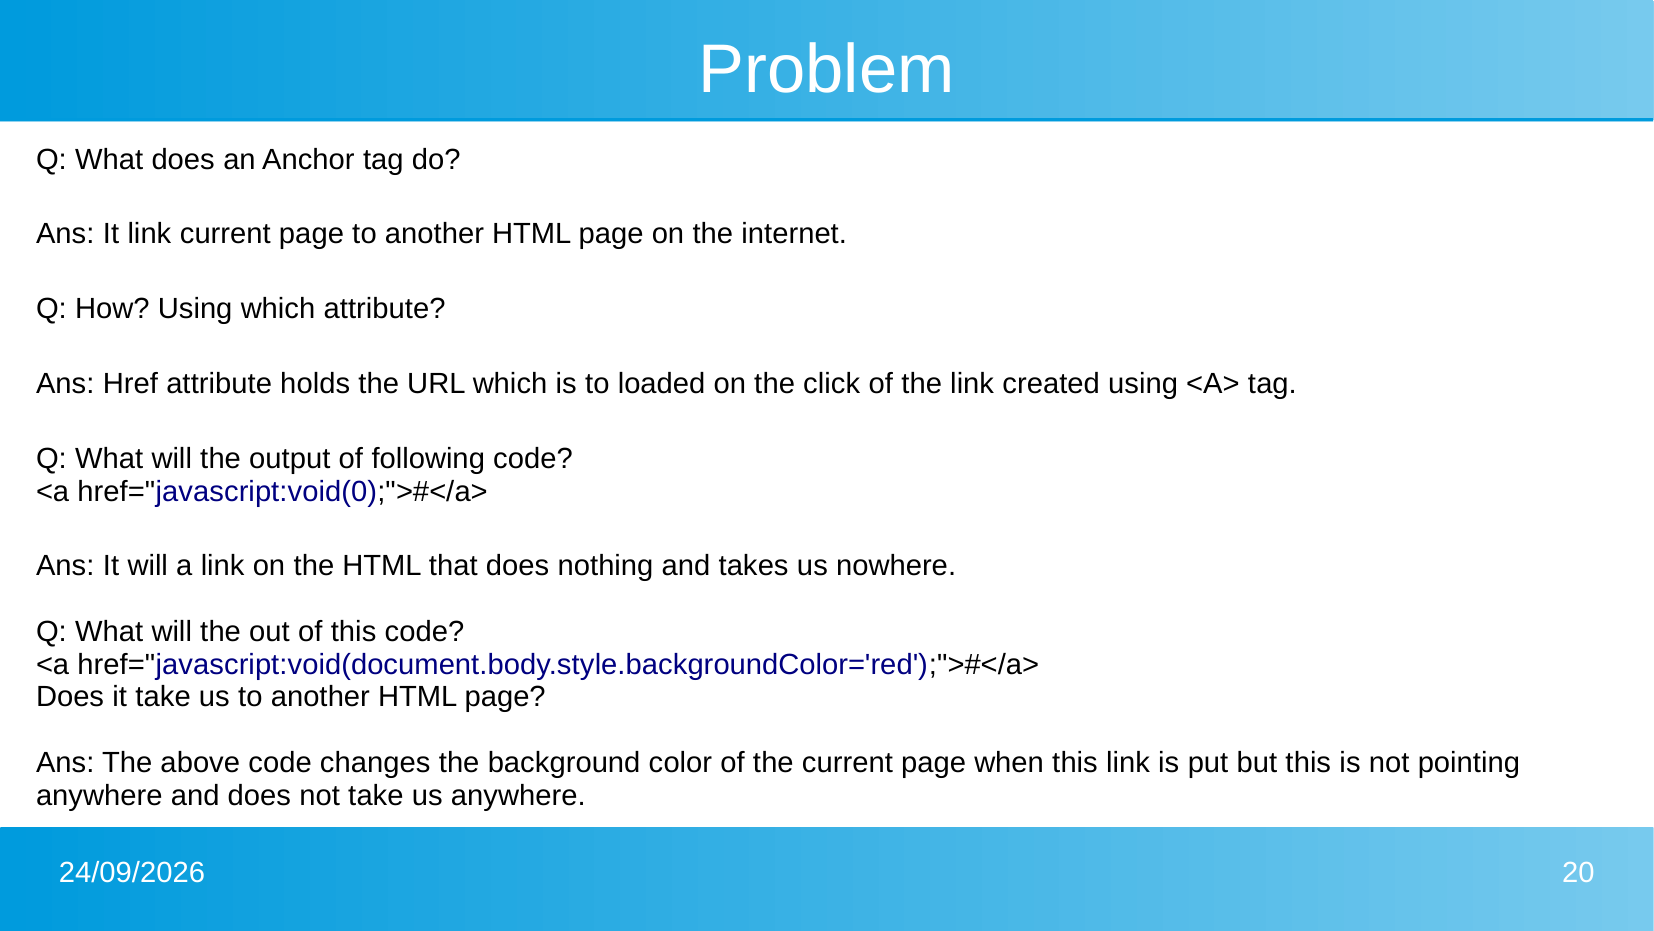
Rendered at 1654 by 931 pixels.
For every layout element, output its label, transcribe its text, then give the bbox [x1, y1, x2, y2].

text_box Q: What does an Anchor tag do? Ans: It link current page to another HTML page on the internet. Q: How? Using which attribute? Ans: Href attribute holds the URL which is to loaded on the click of the link created using <A> tag. Q: What will the output of following code? <a href="javascript:void(0);">#</a> Ans: It will a link on the HTML that does nothing and takes us nowhere. Q: What will the out of this code? <a href="javascript:void(document.body.style.backgroundColor='red');">#</a> Does it take us to another HTML page? Ans: The above code changes the background color of the current page when this link is put but this is not pointing anywhere and does not take us anywhere. [21, 135, 1616, 817]
title Problem [59, 29, 1595, 108]
